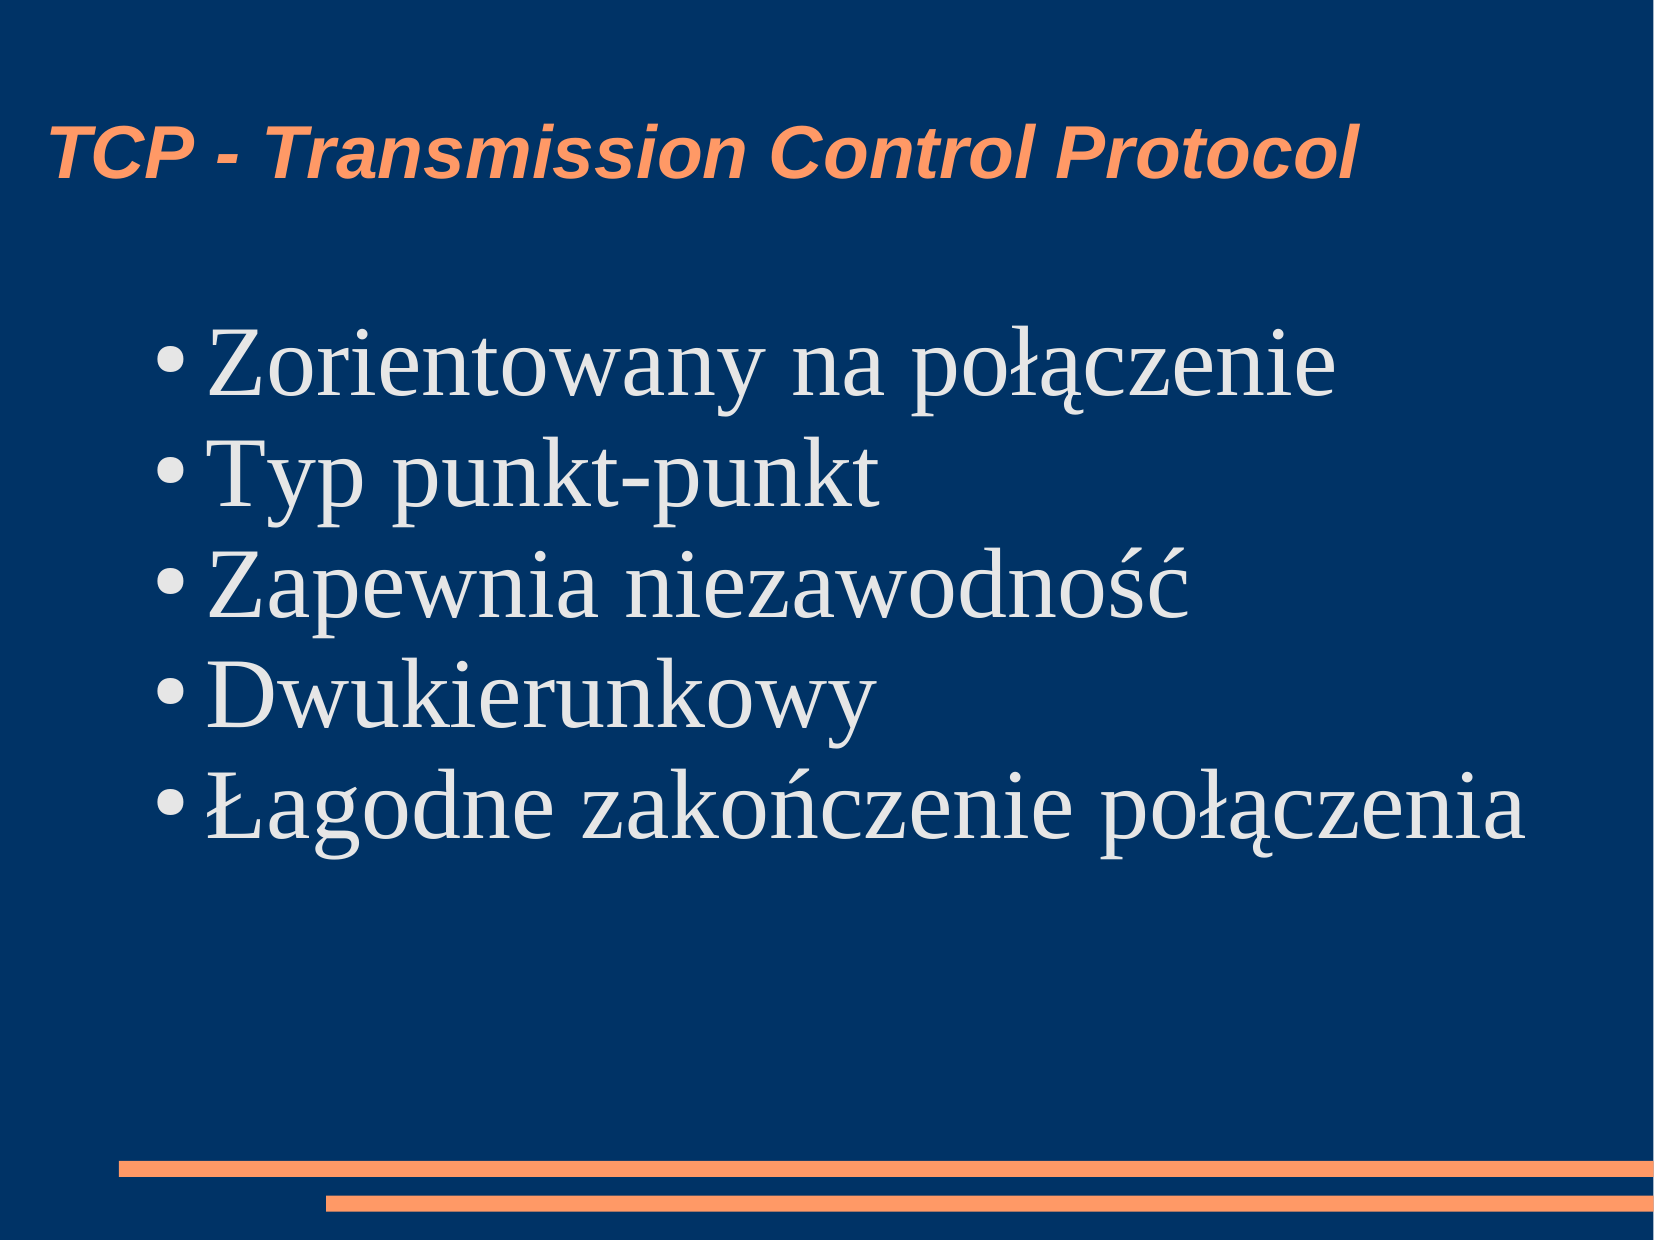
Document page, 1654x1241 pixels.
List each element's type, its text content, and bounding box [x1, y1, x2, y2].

list Zorientowany na połączenie Typ punkt-punkt Zapewnia niezawodność Dwukierunkowy Łagodne zakończenie połączenia [135, 306, 1624, 1202]
title TCP - Transmission Control Protocol [45, 49, 1654, 257]
